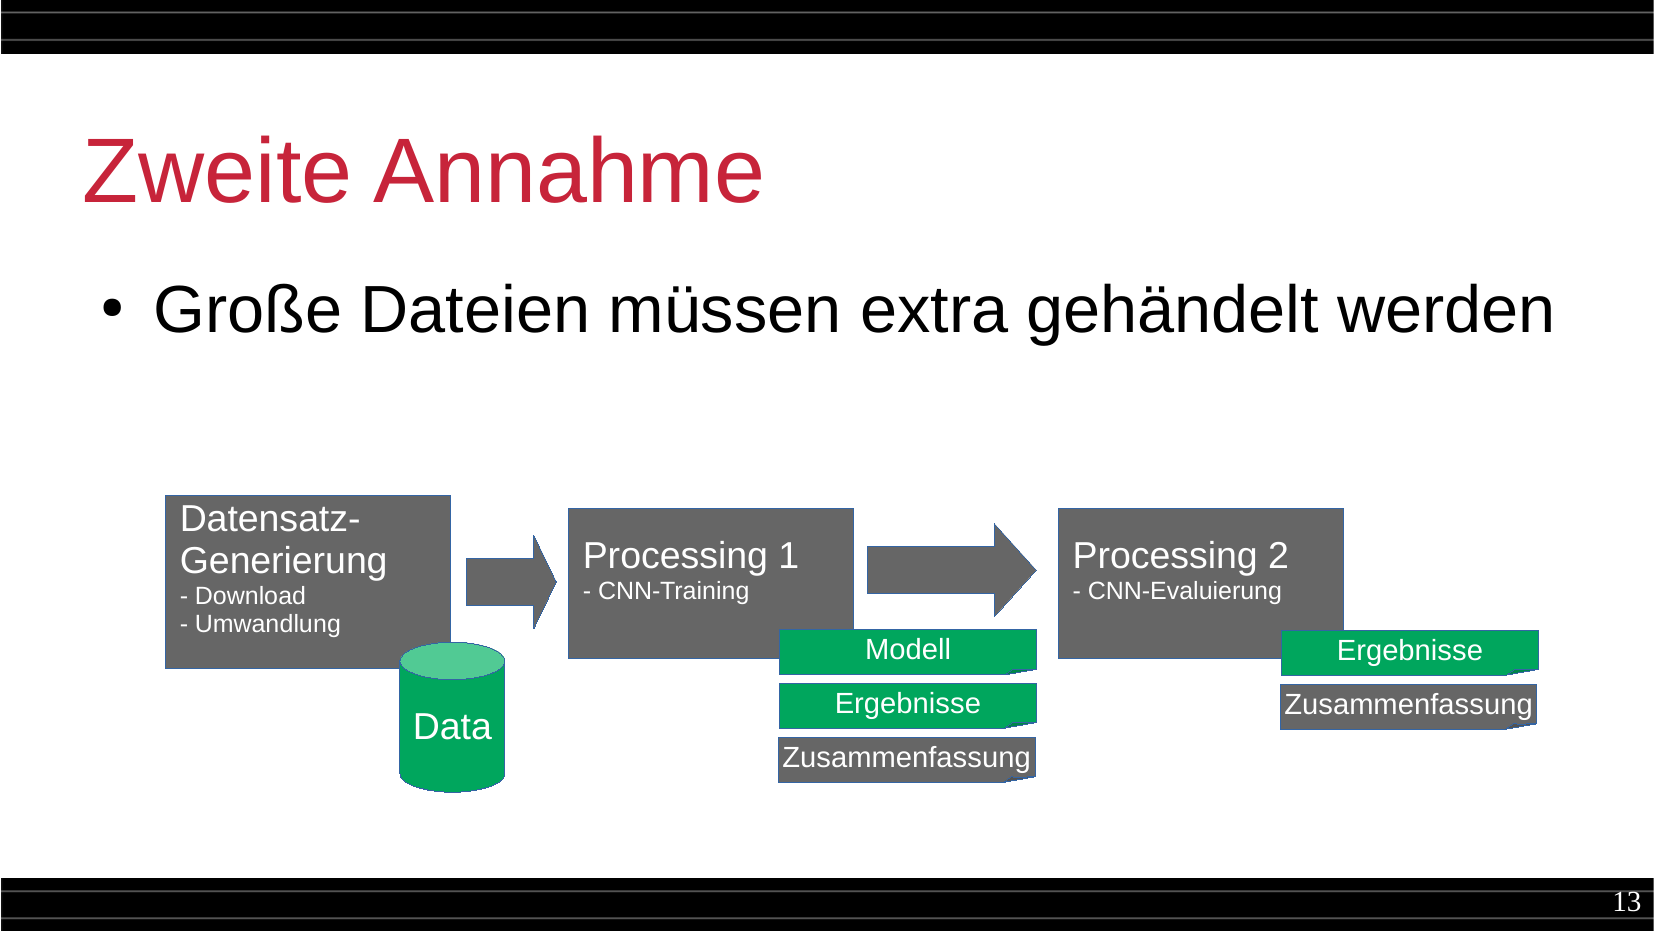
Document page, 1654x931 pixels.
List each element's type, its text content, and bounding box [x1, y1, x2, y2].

text_box Processing 2 - CNN-Evaluierung [1058, 508, 1344, 659]
text_box Datensatz- Generierung - Download - Umwandlung [165, 495, 451, 669]
text_box Zusammenfassung [1280, 684, 1537, 730]
text_box Modell [779, 629, 1037, 675]
text_box Ergebnisse [779, 683, 1037, 729]
list Große Dateien müssen extra gehändelt werden [82, 271, 1606, 851]
text_box Data [399, 662, 505, 793]
title Zweite Annahme [82, 92, 1571, 249]
picture [1, 878, 1654, 931]
picture [1, 0, 1654, 54]
text_box [867, 523, 1037, 617]
text_box [466, 535, 557, 629]
text_box Ergebnisse [1281, 630, 1539, 676]
text_box Zusammenfassung [778, 737, 1036, 783]
text_box Processing 1 - CNN-Training [568, 508, 854, 659]
